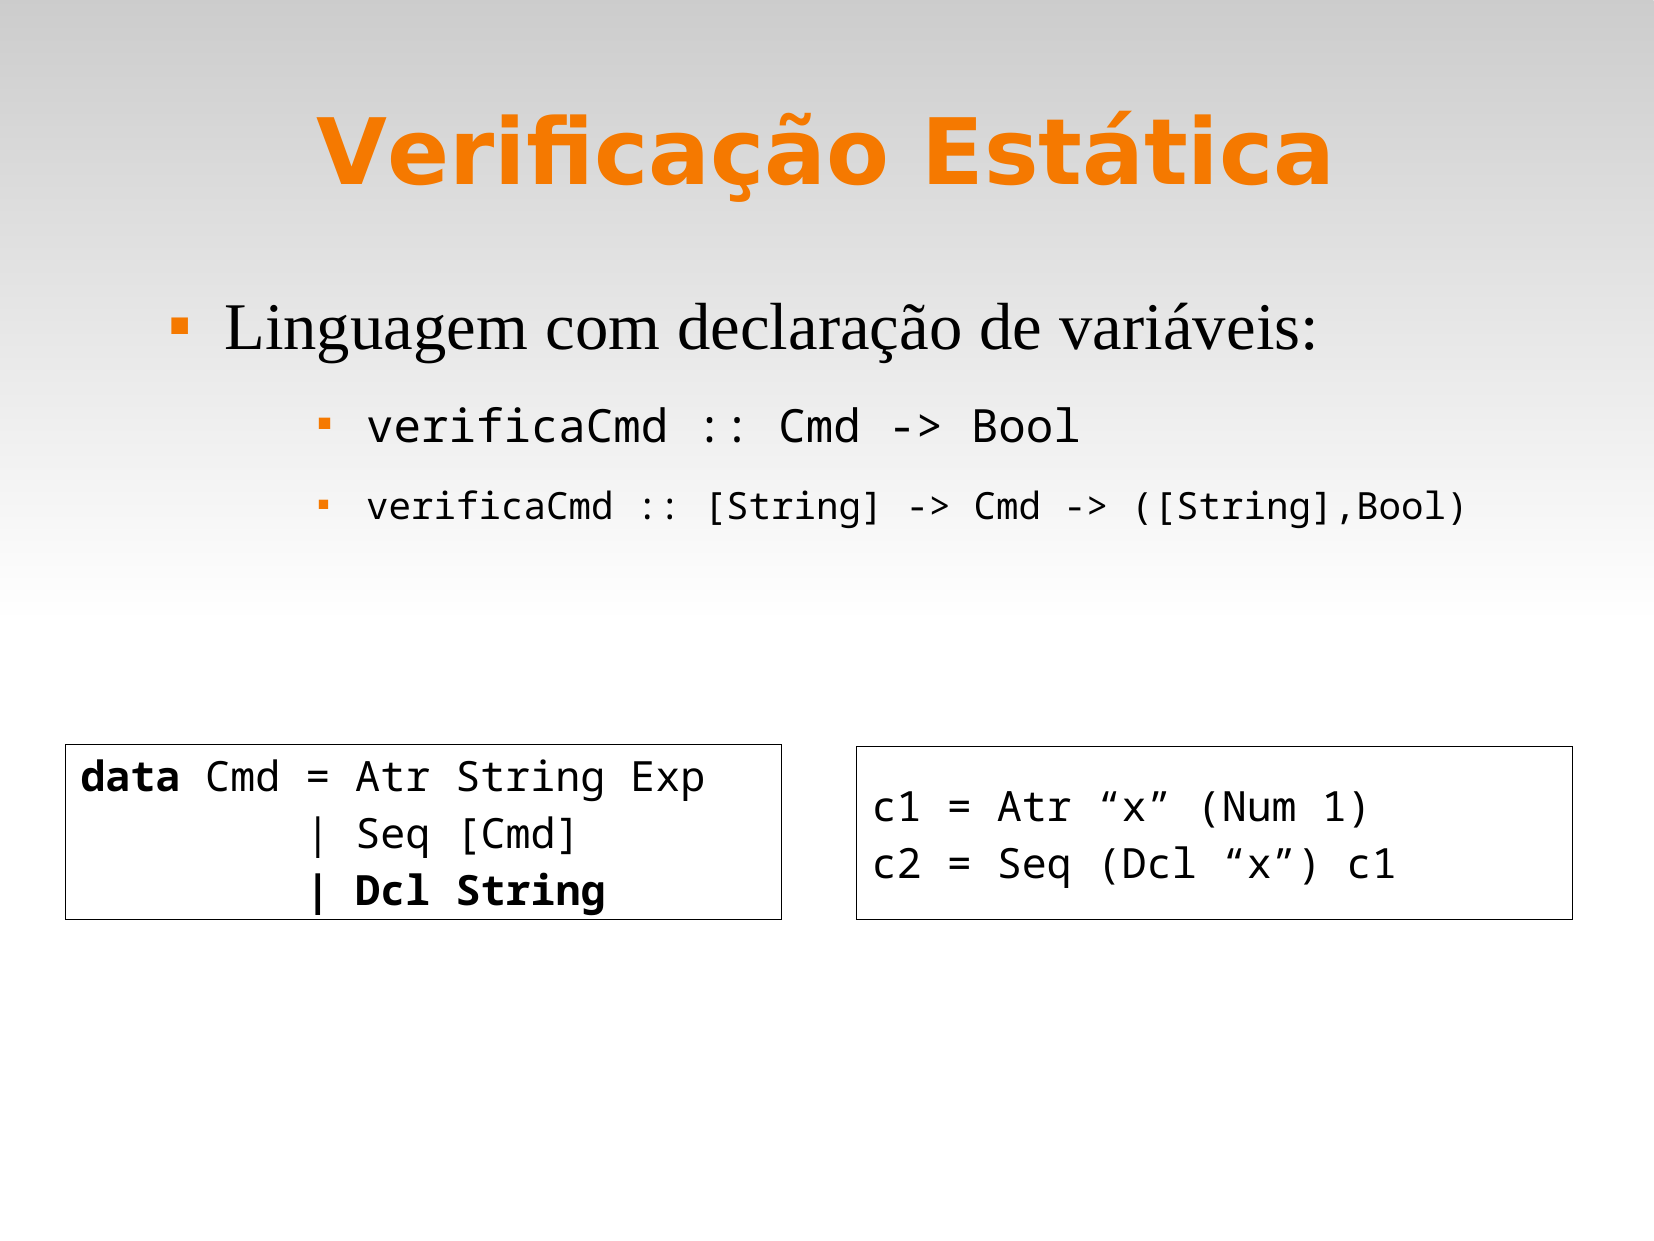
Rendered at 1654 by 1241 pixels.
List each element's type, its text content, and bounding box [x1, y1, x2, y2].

text_box data Cmd = Atr String Exp | Seq [Cmd] | Dcl String [65, 744, 782, 920]
title Verificação Estática [82, 49, 1571, 257]
text_box c1 = Atr “x” (Num 1) c2 = Seq (Dcl “x”) c1 [856, 746, 1573, 920]
list Linguagem com declaração de variáveis: verificaCmd :: Cmd -> Bool verificaCmd :: [String] -> Cmd -> ([String],Bool) [82, 290, 1571, 1109]
